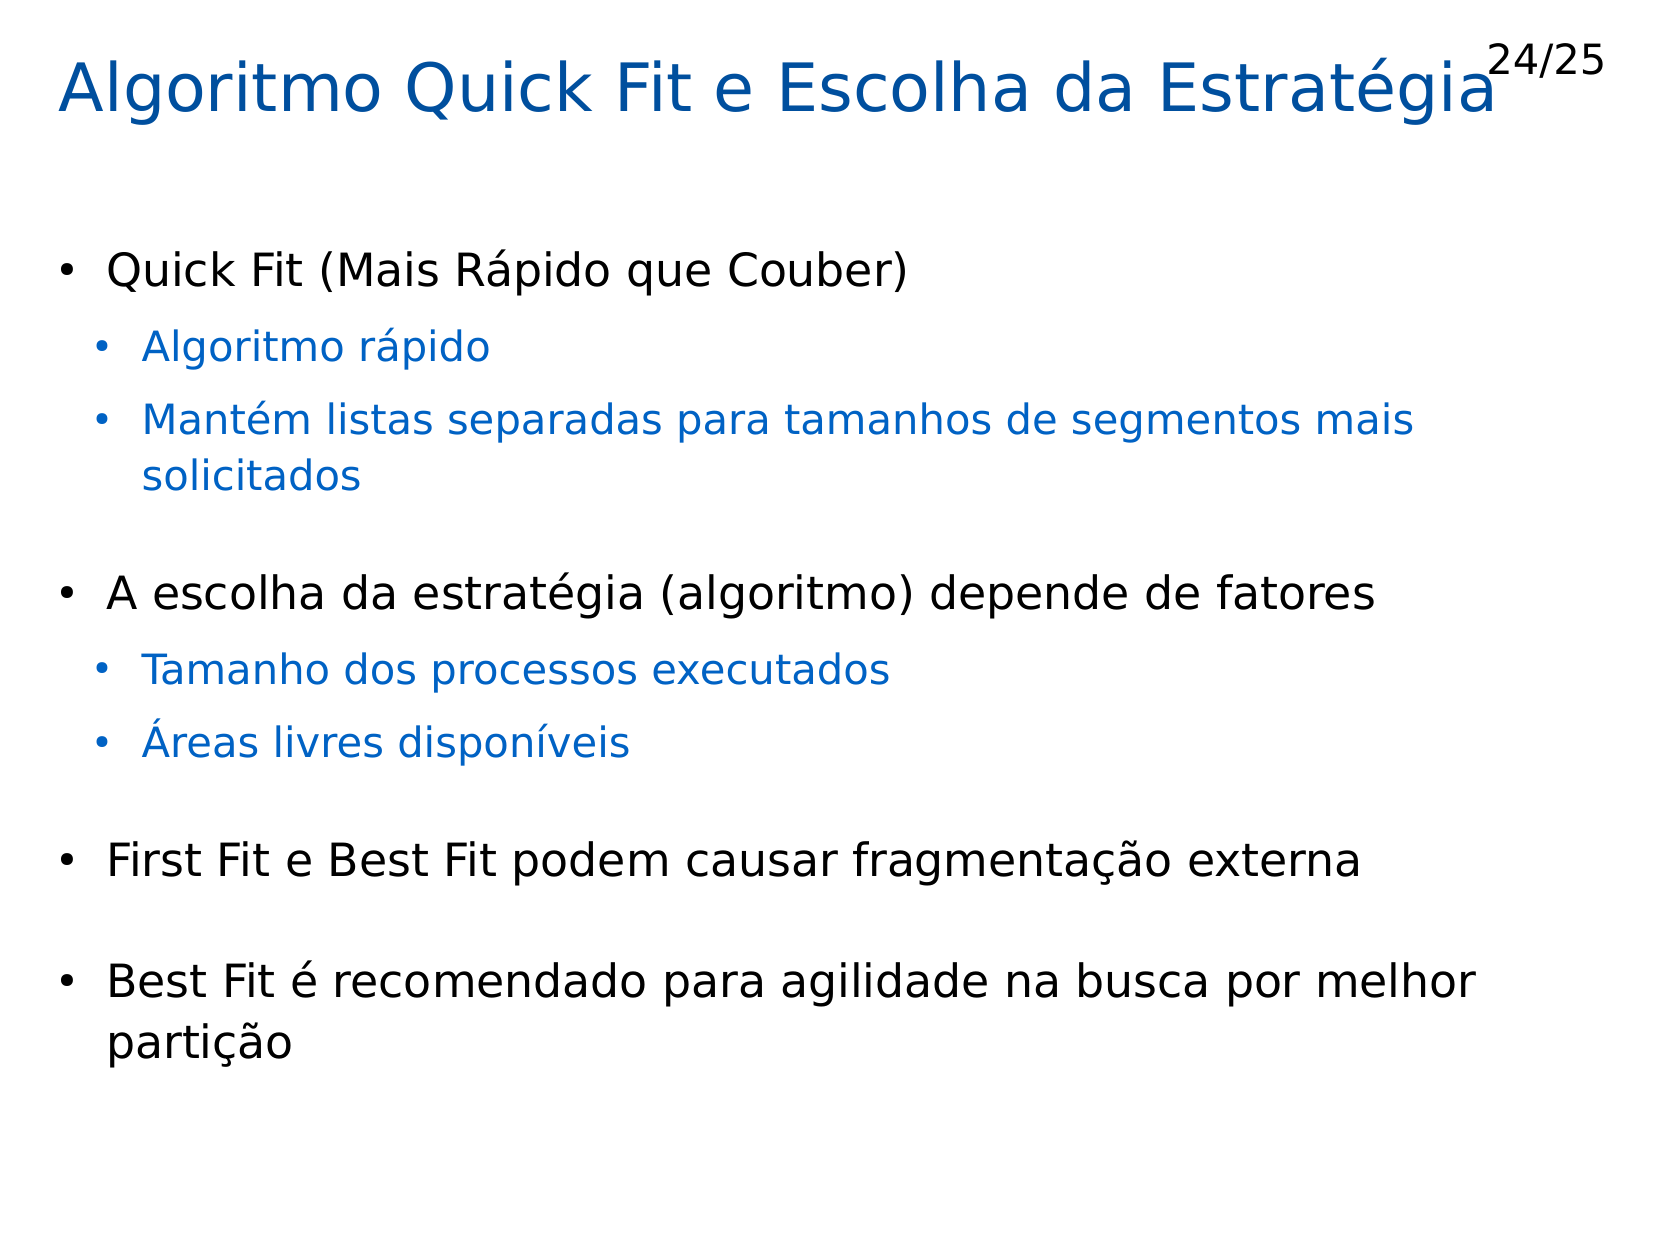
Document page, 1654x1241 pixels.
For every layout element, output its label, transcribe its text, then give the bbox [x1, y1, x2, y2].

title Algoritmo Quick Fit e Escolha da Estratégia [59, 29, 1506, 148]
list Quick Fit (Mais Rápido que Couber) Algoritmo rápido Mantém listas separadas para tamanhos de segmentos mais solicitados A escolha da estratégia (algoritmo) depende de fatores Tamanho dos processos executados Áreas livres disponíveis First Fit e Best Fit podem causar fragmentação externa Best Fit é recomendado para agilidade na busca por melhor partição [59, 236, 1595, 1211]
